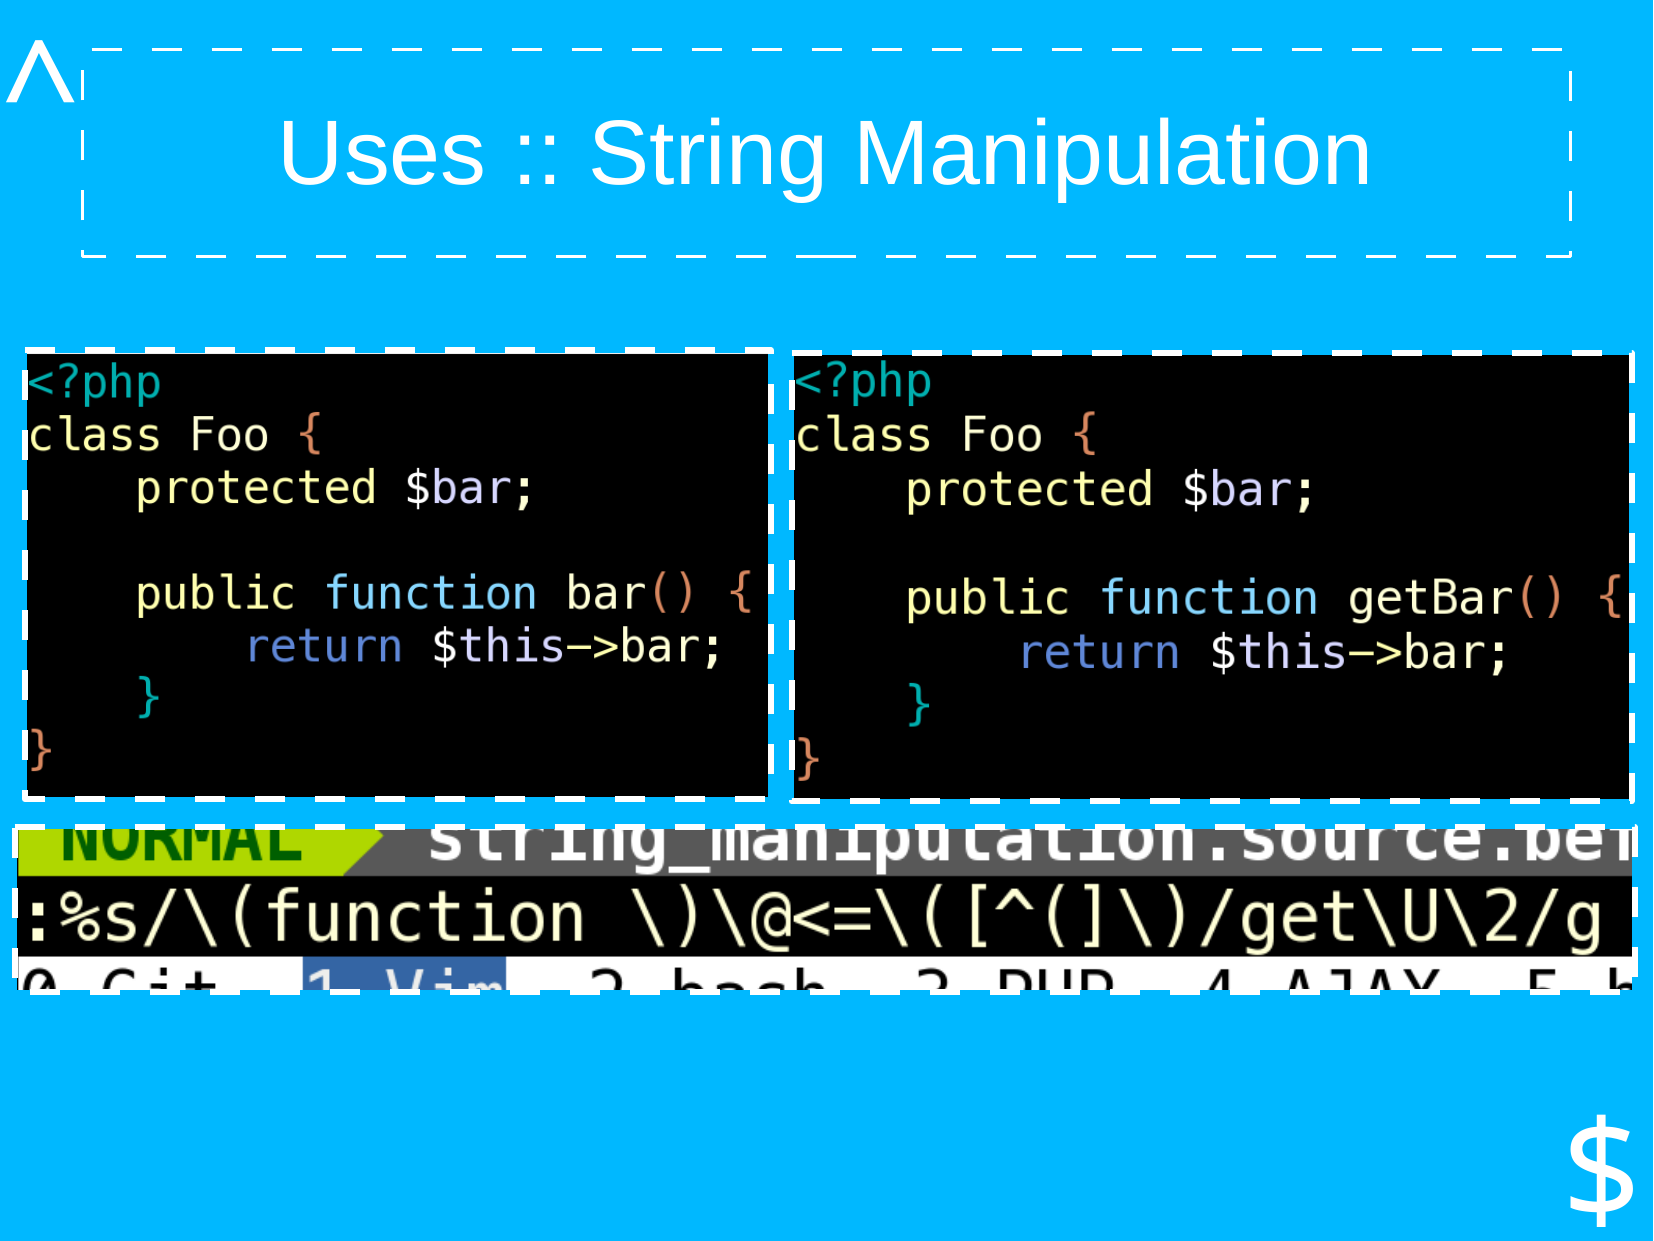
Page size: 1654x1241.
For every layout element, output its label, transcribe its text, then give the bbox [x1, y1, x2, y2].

title Uses :: String Manipulation [82, 49, 1571, 257]
picture [17, 829, 1632, 990]
picture [794, 355, 1629, 799]
picture [27, 353, 768, 797]
